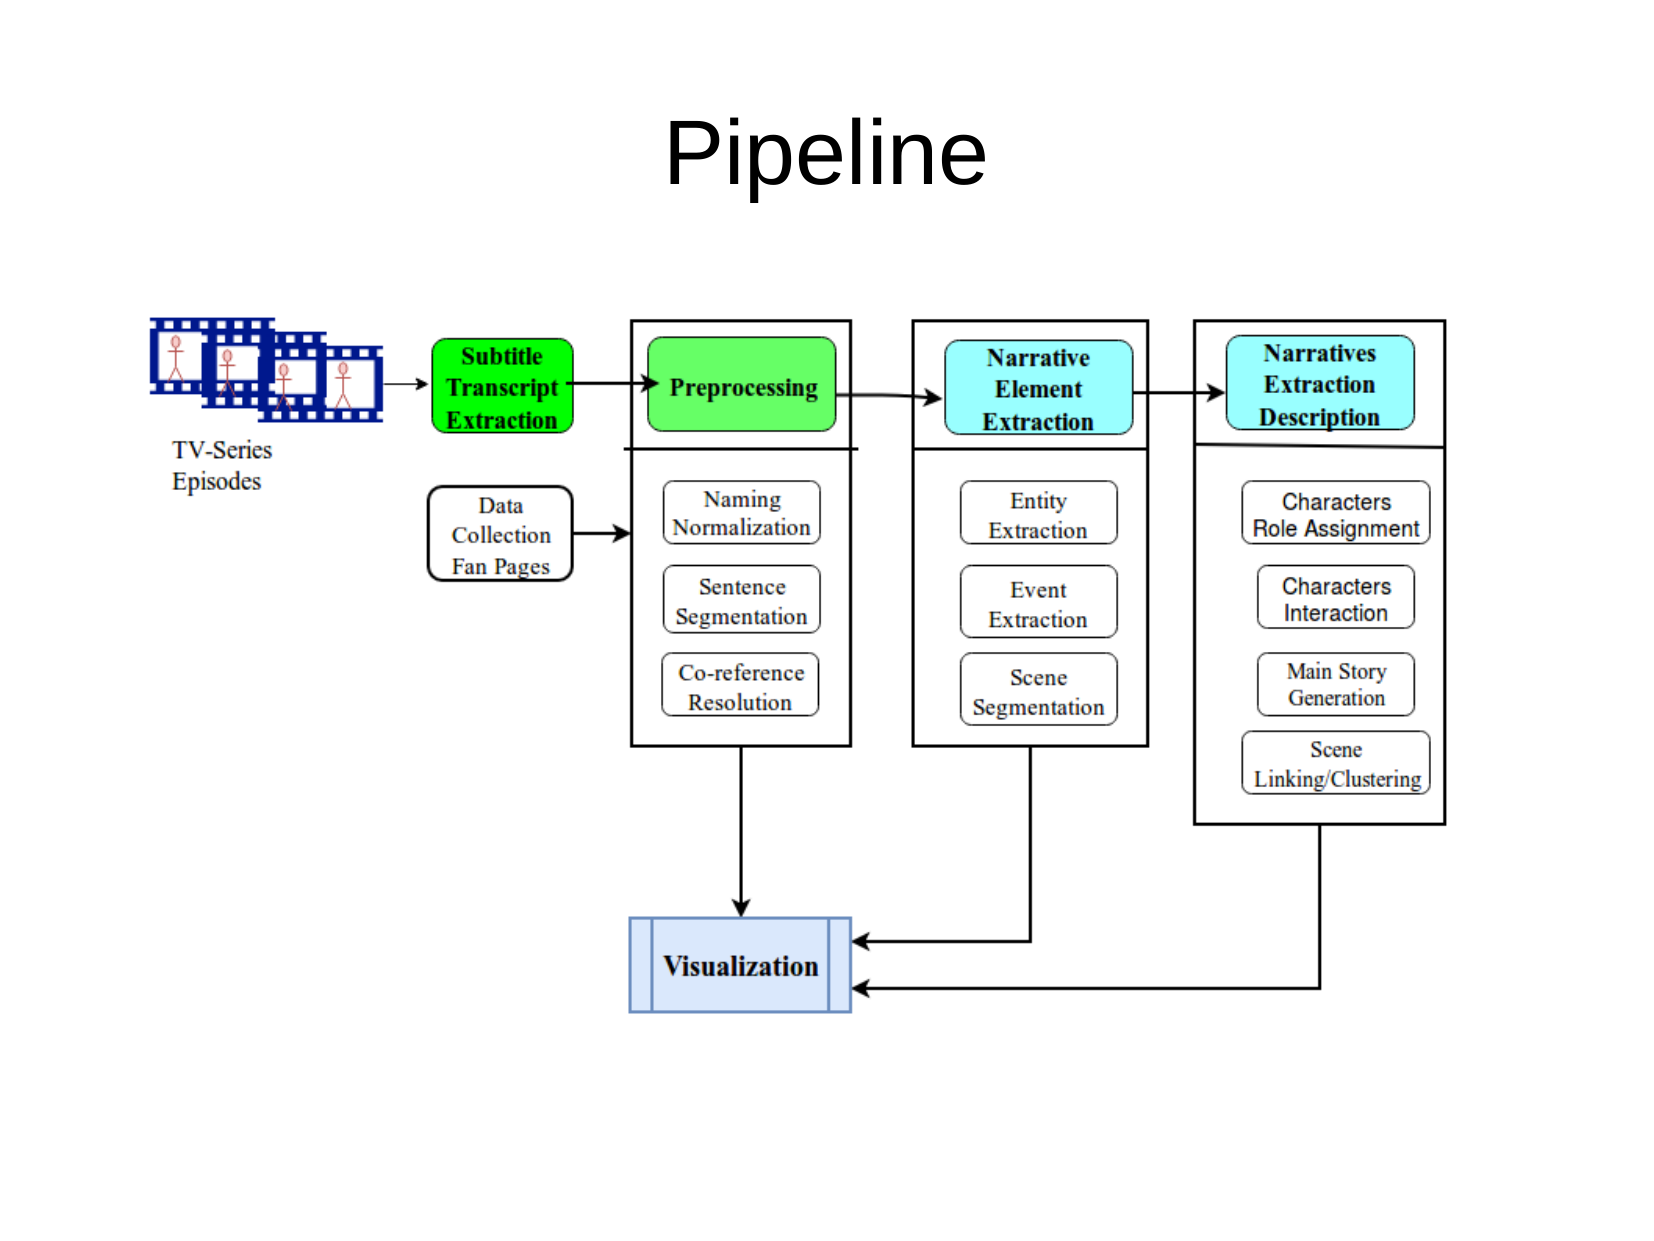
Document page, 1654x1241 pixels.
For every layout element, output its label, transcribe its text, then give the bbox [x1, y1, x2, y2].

title Pipeline [82, 49, 1571, 257]
picture [144, 307, 1456, 1021]
